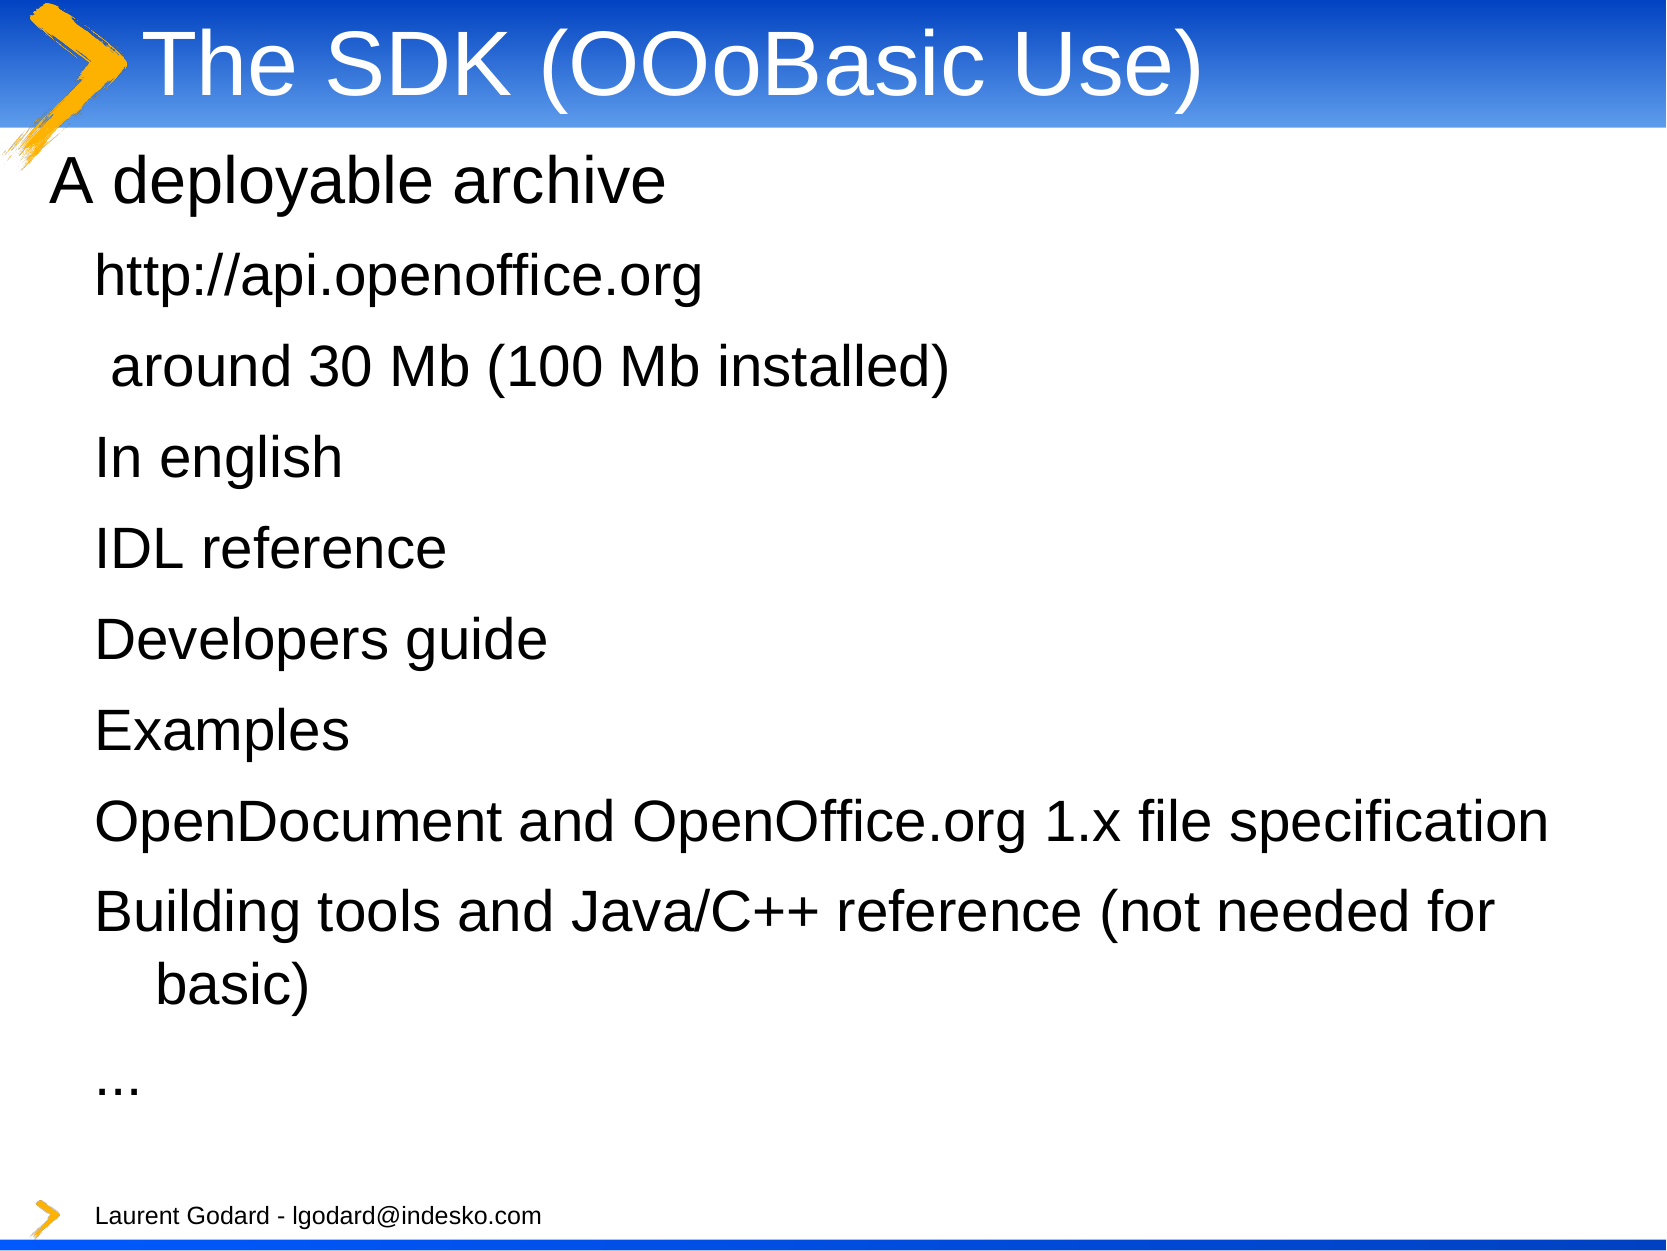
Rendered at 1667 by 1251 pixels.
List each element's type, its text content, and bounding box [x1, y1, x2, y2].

picture [2, 2, 128, 147]
picture [29, 1200, 60, 1241]
list A deployable archive http://api.openoffice.org around 30 Mb (100 Mb installed) In english IDL reference Developers guide Examples OpenDocument and OpenOffice.org 1.x file specification Building tools and Java/C++ reference (not needed for basic) ... [0, 147, 1625, 1113]
title The SDK (OOoBasic Use) [137, 0, 1585, 147]
